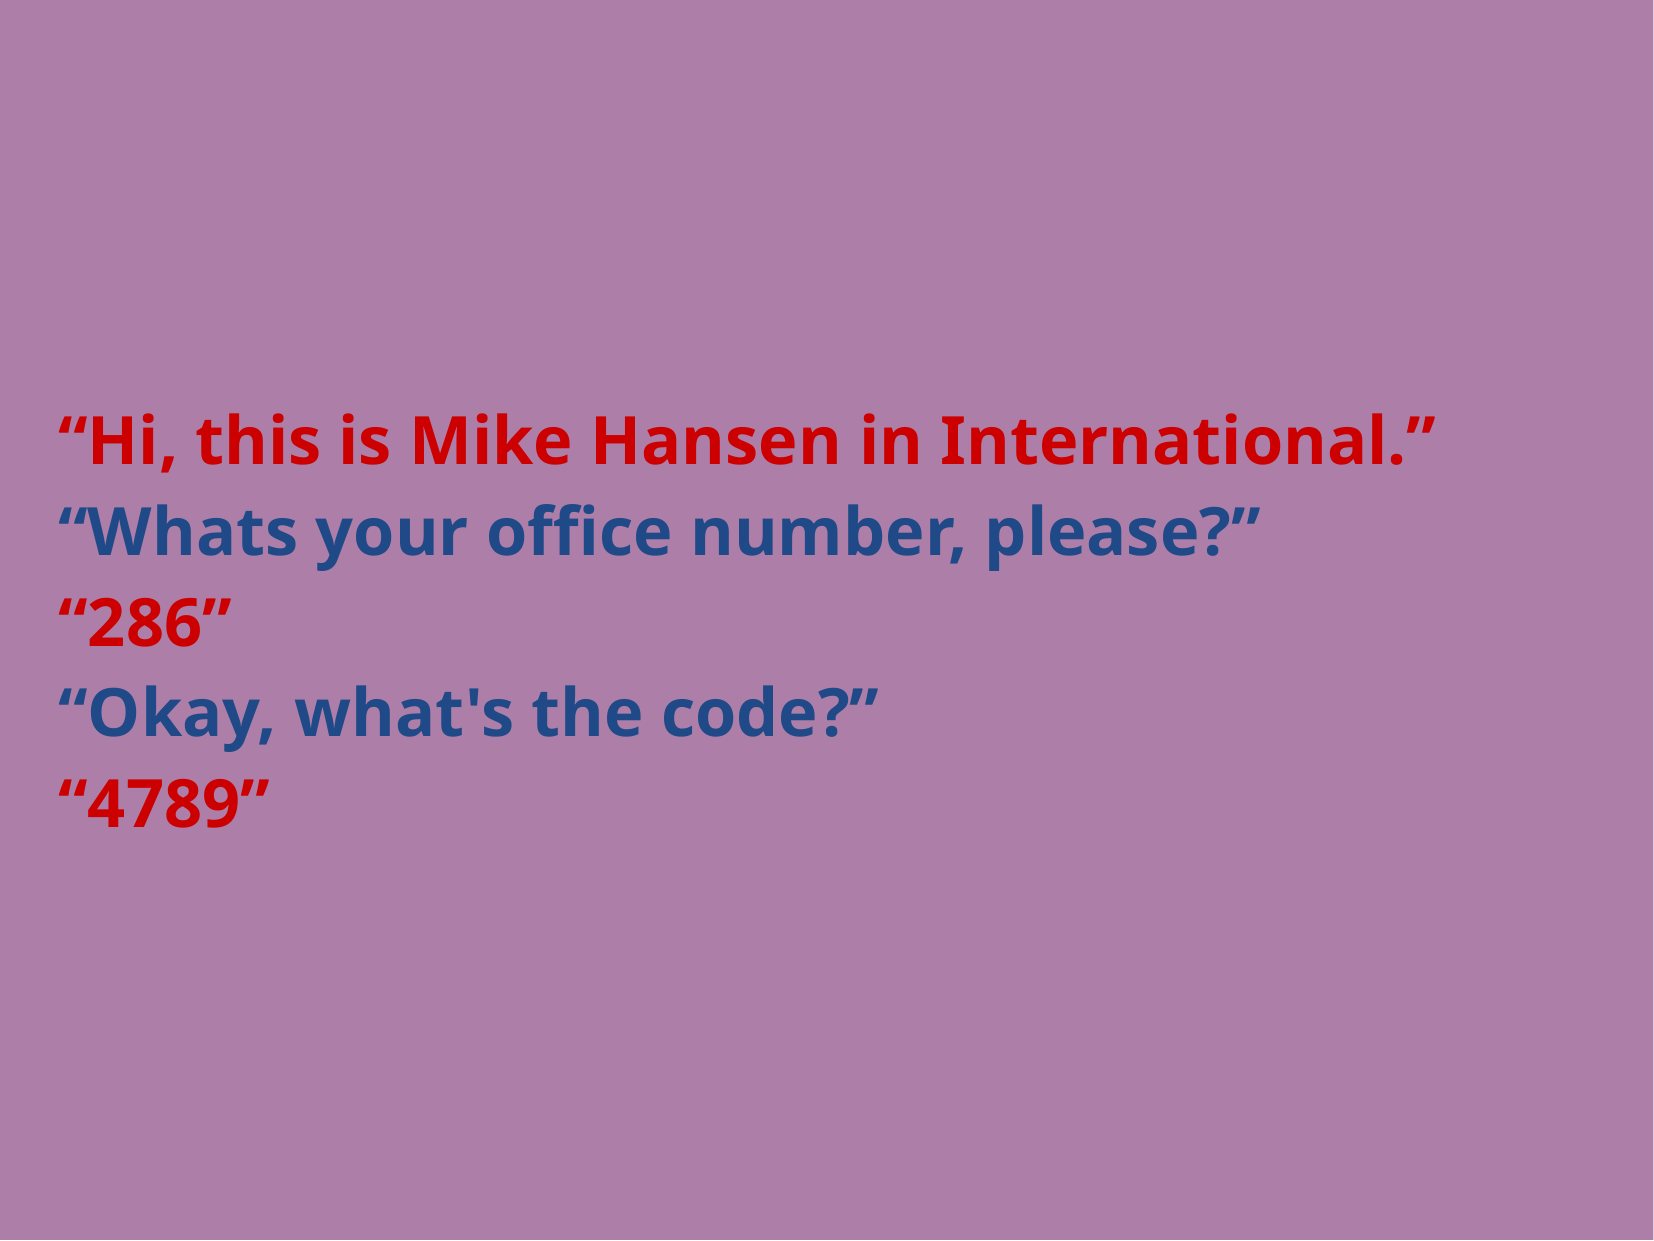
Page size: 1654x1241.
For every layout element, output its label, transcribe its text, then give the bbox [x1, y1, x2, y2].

subtitle “Hi, this is Mike Hansen in International.” “Whats your office number, please?” “286” “Okay, what's the code?” “4789” [58, 97, 1596, 1143]
